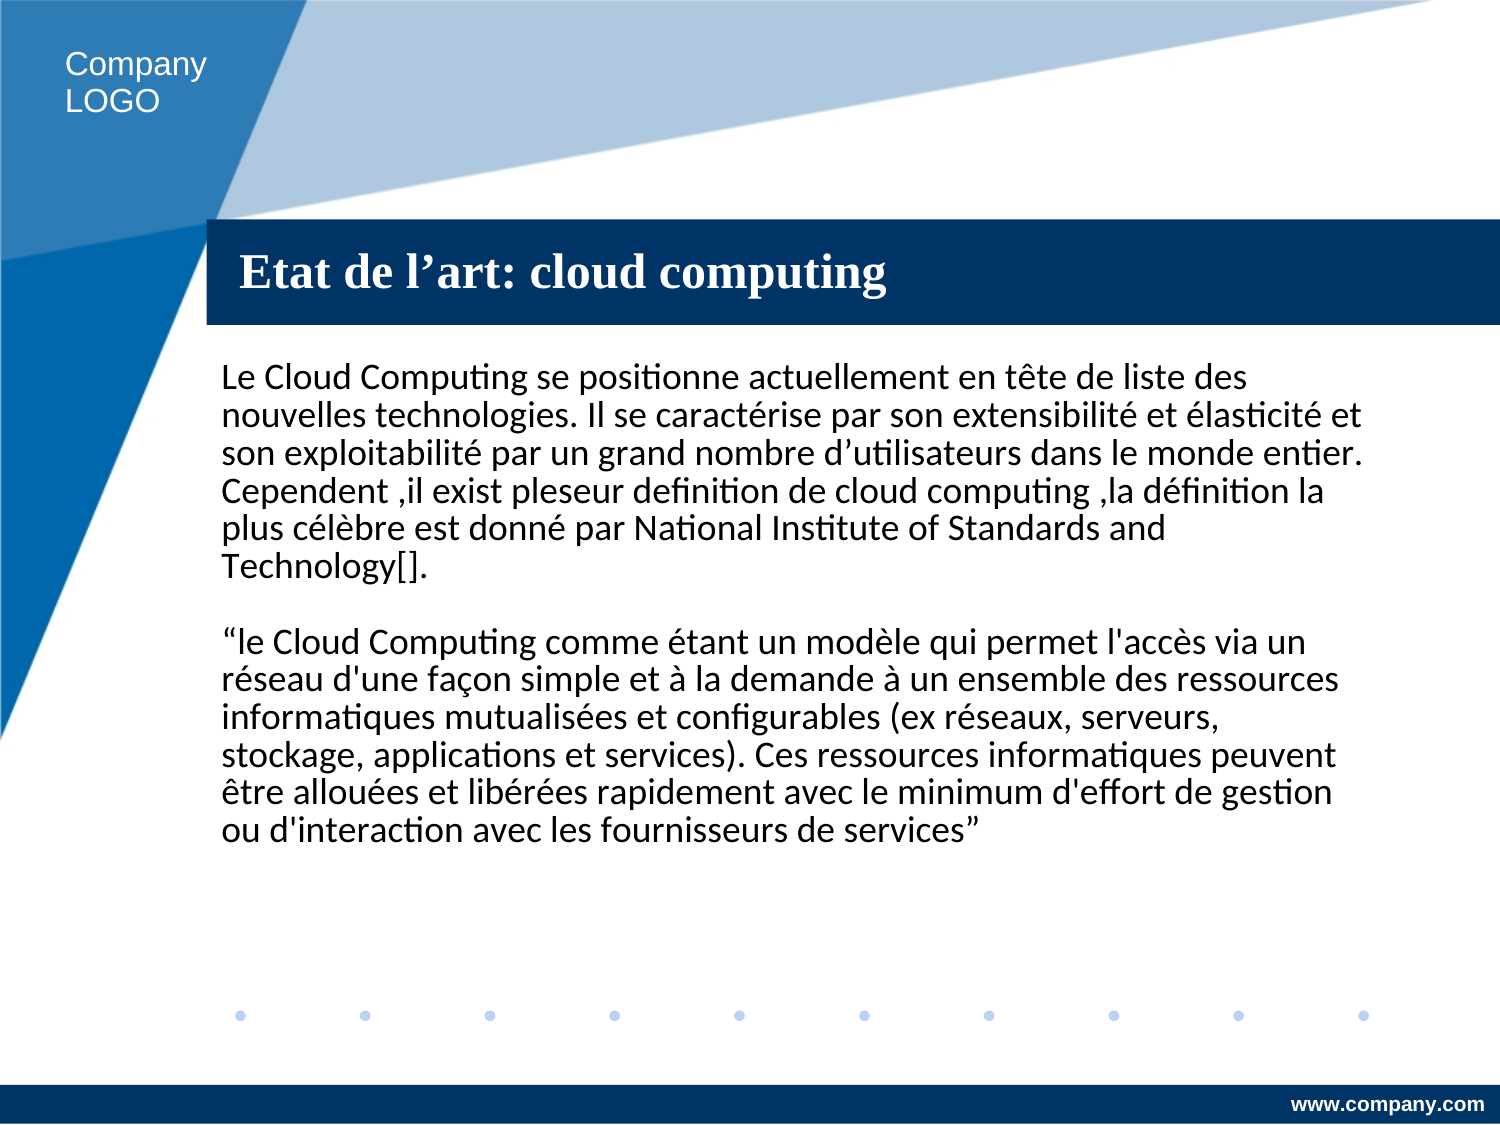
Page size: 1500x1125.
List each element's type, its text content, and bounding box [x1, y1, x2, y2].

list [299, 350, 1475, 1003]
text_box Le Cloud Computing se positionne actuellement en tête de liste des nouvelles technologies. Il se caractérise par son extensibilité et élasticité et son exploitabilité par un grand nombre d’utilisateurs dans le monde entier. Cependent ,il exist pleseur definition de cloud computing ,la définition la plus célèbre est donné par National Institute of Standards and Technology[]. “le Cloud Computing comme étant un modèle qui permet l'accès via un réseau d'une façon simple et à la demande à un ensemble des ressources informatiques mutualisées et configurables (ex réseaux, serveurs, stockage, applications et services). Ces ressources informatiques peuvent être allouées et libérées rapidement avec le minimum d'effort de gestion ou d'interaction avec les fournisseurs de services” [206, 354, 1388, 857]
picture [0, 0, 1500, 842]
title Etat de l’art: cloud computing [206, 219, 1500, 325]
